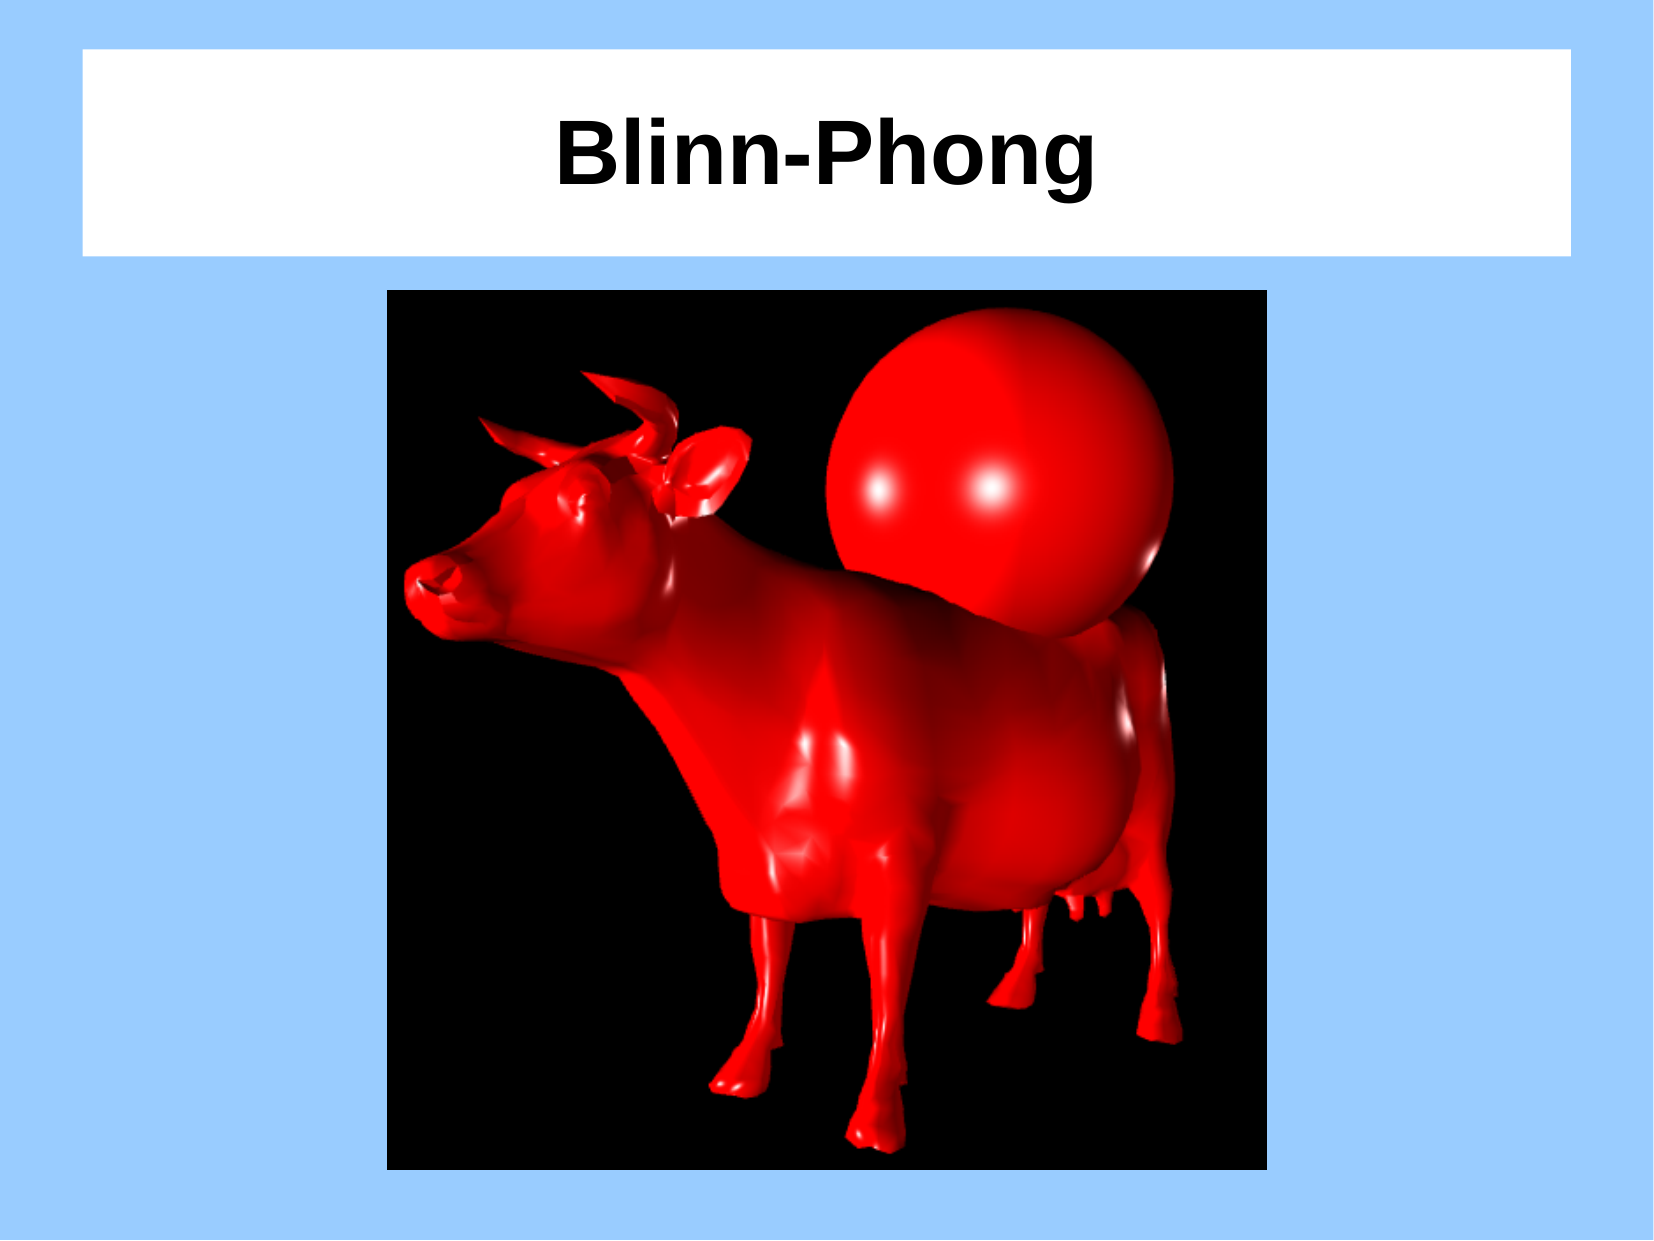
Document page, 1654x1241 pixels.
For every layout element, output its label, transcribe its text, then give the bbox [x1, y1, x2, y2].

title Blinn-Phong [82, 49, 1571, 257]
picture [387, 290, 1267, 1170]
